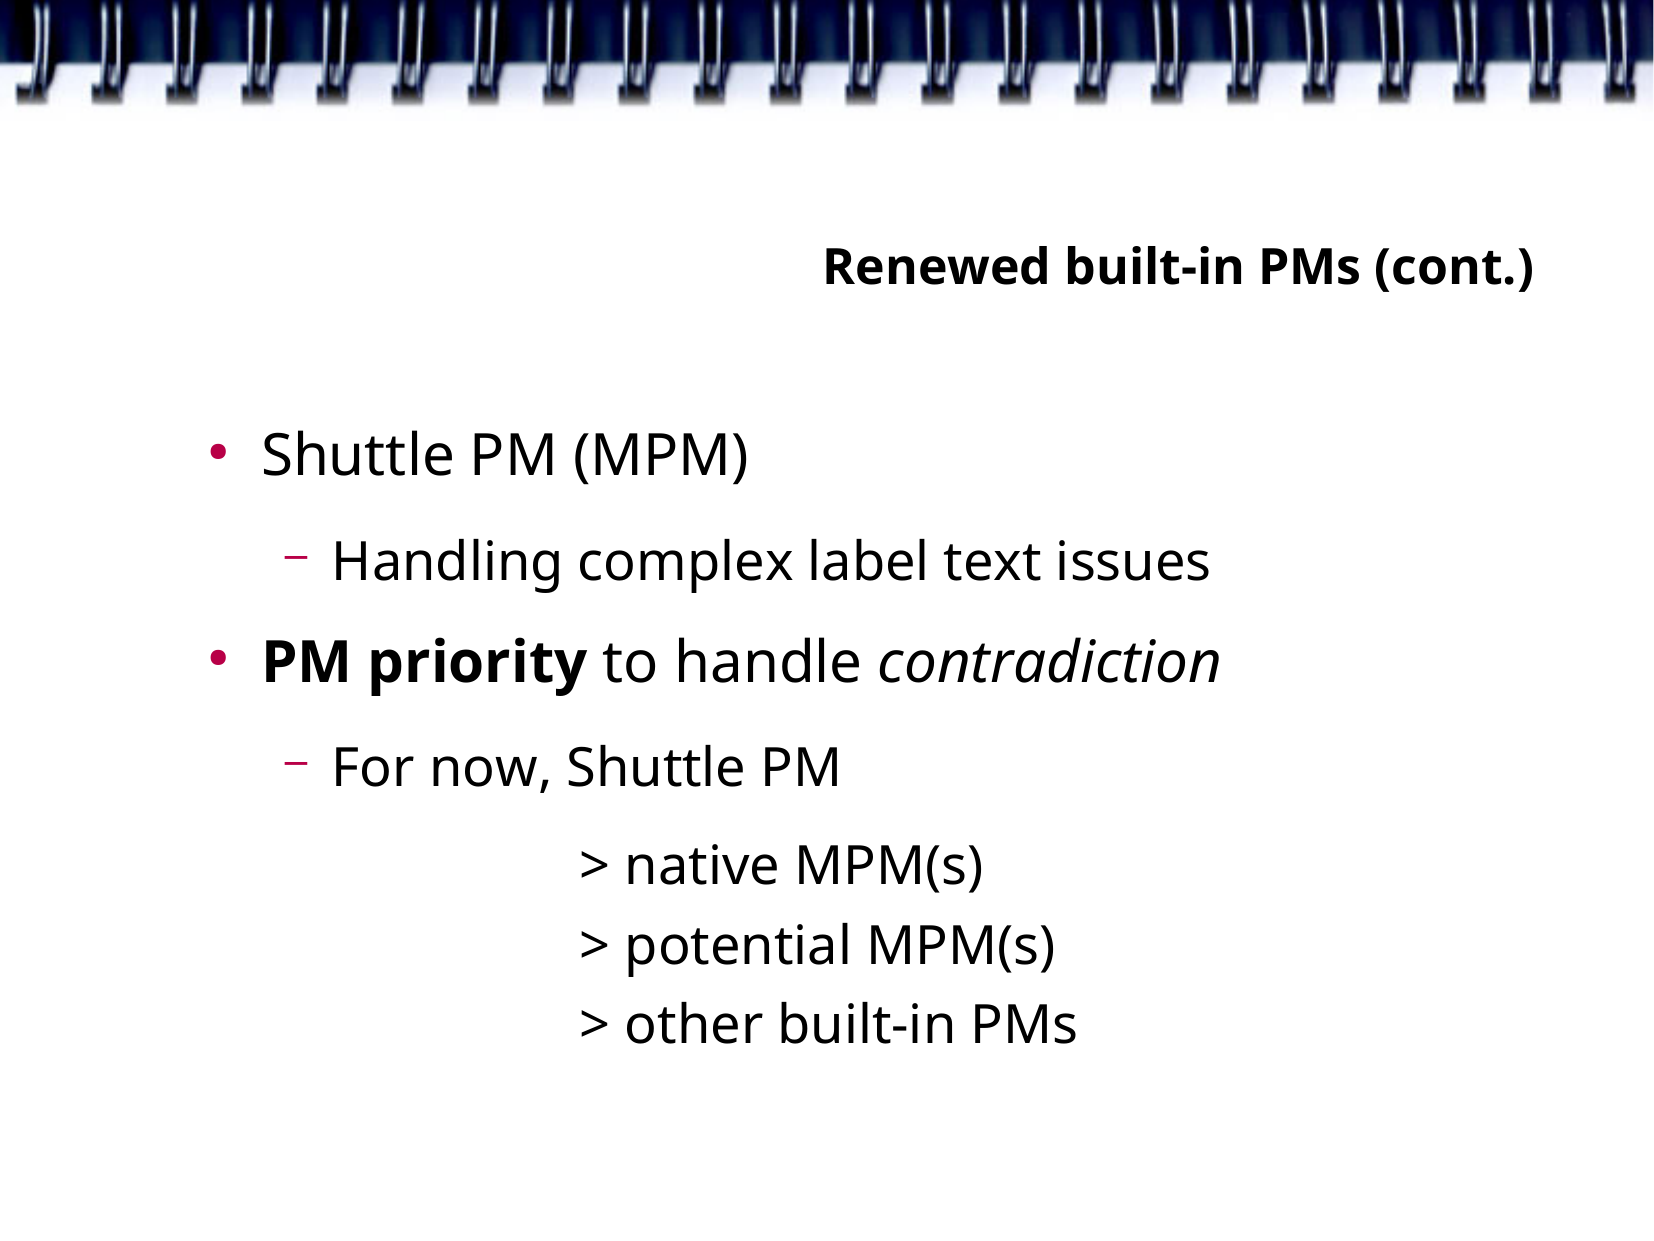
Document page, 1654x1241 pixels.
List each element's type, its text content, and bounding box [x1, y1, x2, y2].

title Renewed built-in PMs (cont.) [139, 234, 1535, 297]
list Shuttle PM (MPM) Handling complex label text issues PM priority to handle contradiction For now, Shuttle PM > native MPM(s) > potential MPM(s) > other built-in PMs [190, 413, 1506, 1182]
picture [0, 0, 1654, 121]
